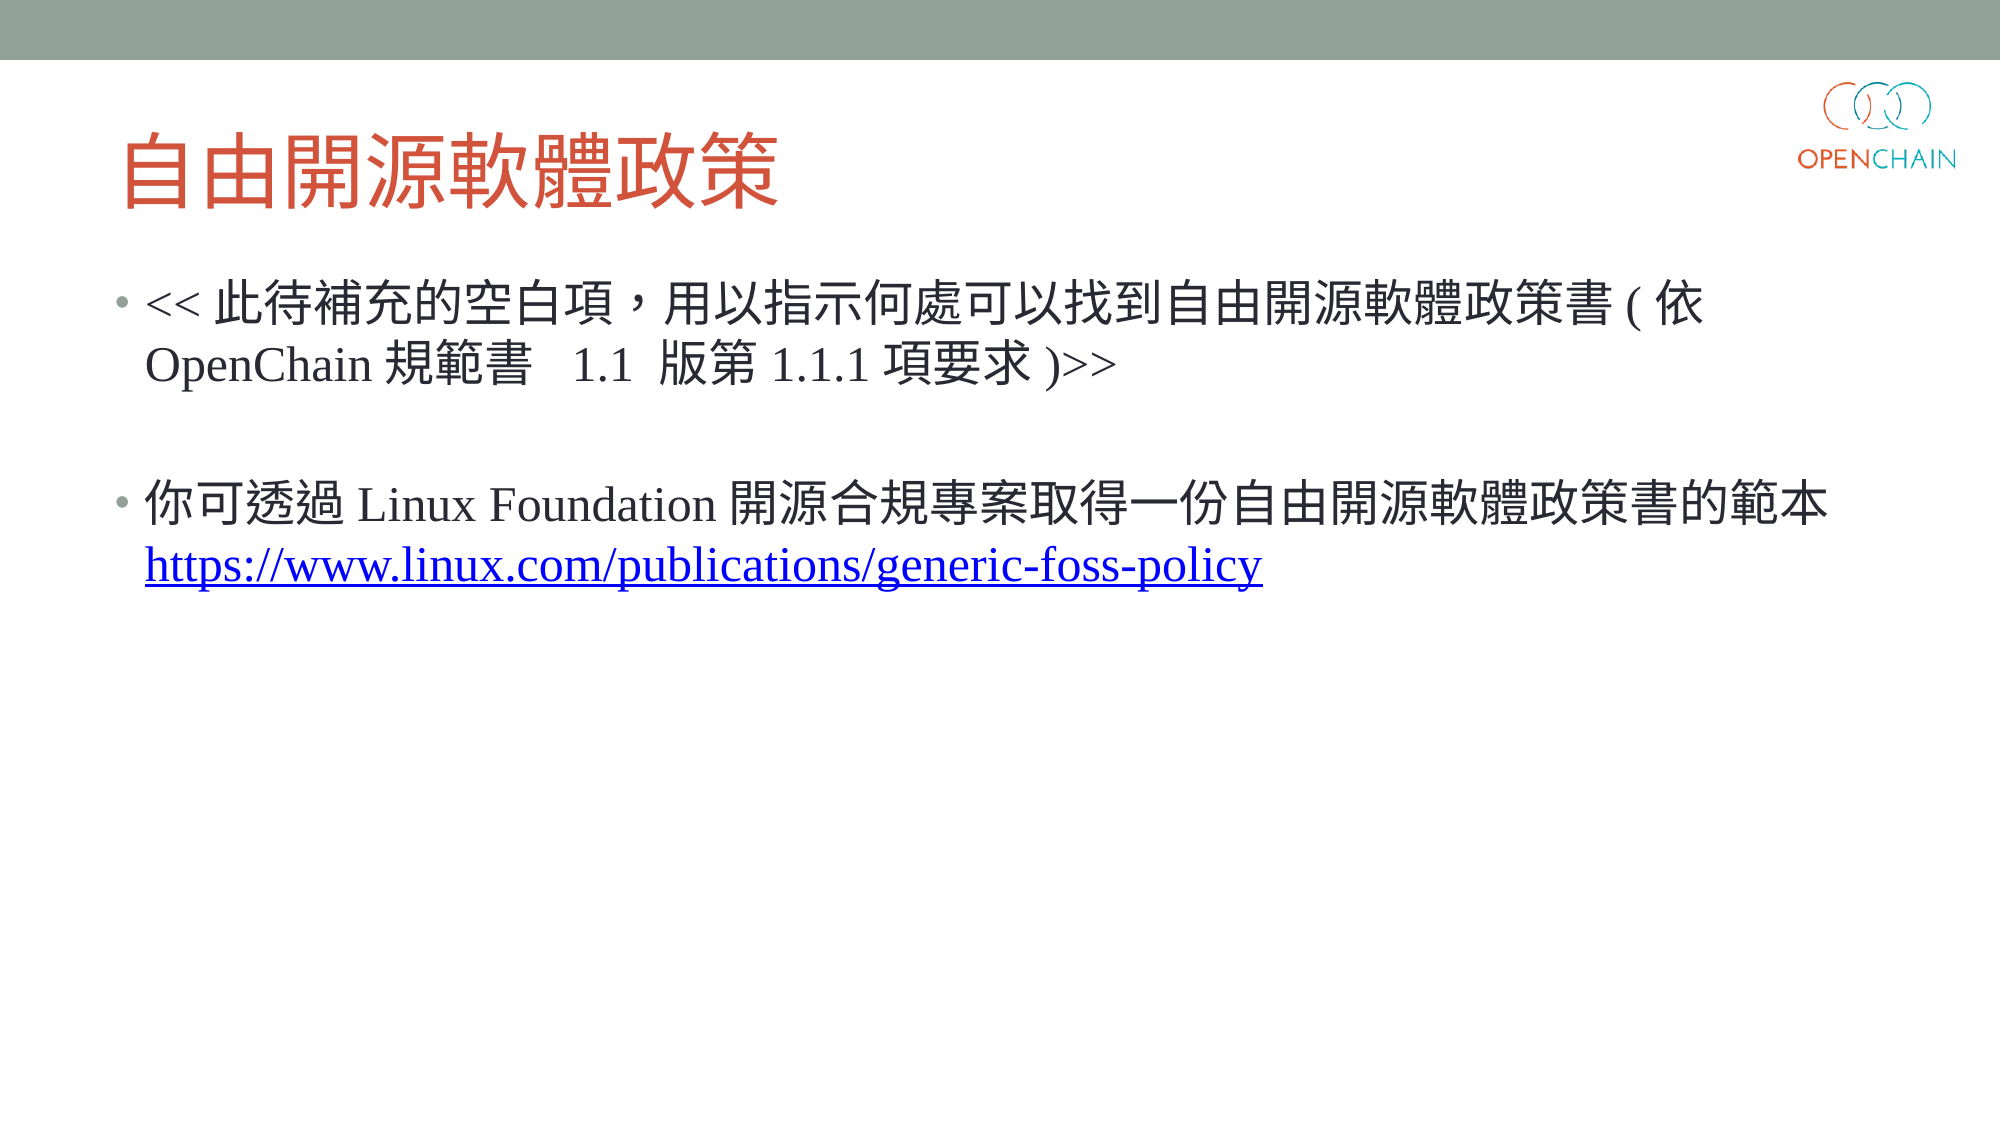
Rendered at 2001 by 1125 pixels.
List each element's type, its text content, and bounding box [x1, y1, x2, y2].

list <<此待補充的空白項，用以指示何處可以找到自由開源軟體政策書(依OpenChain規範書 1.1 版第1.1.1項要求)>> 你可透過Linux Foundation開源合規專案取得一份自由開源軟體政策書的範本 https://www.linux.com/publications/generic-foss-policy [99, 263, 1900, 1064]
title 自由開源軟體政策 [99, 87, 1900, 250]
picture [1798, 82, 1955, 169]
